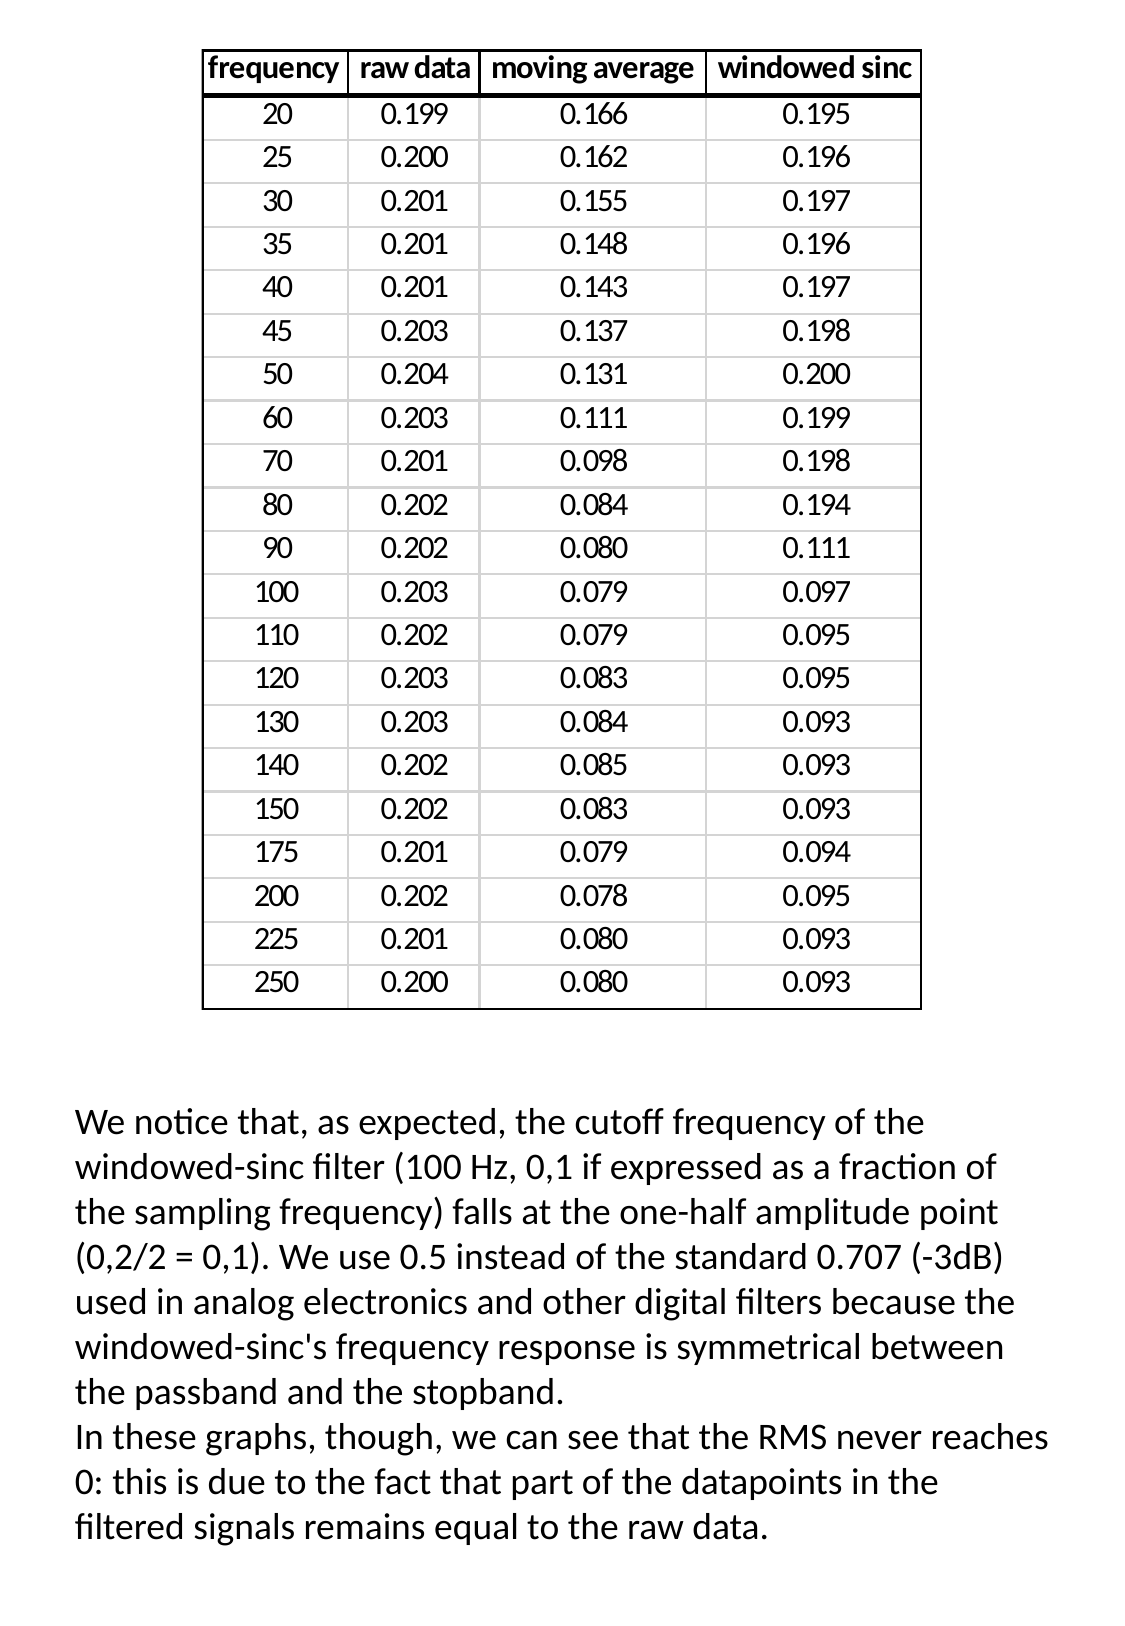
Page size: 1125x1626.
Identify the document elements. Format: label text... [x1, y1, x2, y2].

text_box We notice that, as expected, the cutoff frequency of the windowed-sinc filter (100 Hz, 0,1 if expressed as a fraction of the sampling frequency) falls at the one-half amplitude point (0,2/2 = 0,1). We use 0.5 instead of the standard 0.707 (-3dB) used in analog electronics and other digital filters because the windowed-sinc's frequency response is symmetrical between the passband and the stopband. In these graphs, though, we can see that the RMS never reaches 0: this is due to the fact that part of the datapoints in the filtered signals remains equal to the raw data. [59, 1089, 1066, 1559]
picture [201, 49, 925, 1013]
